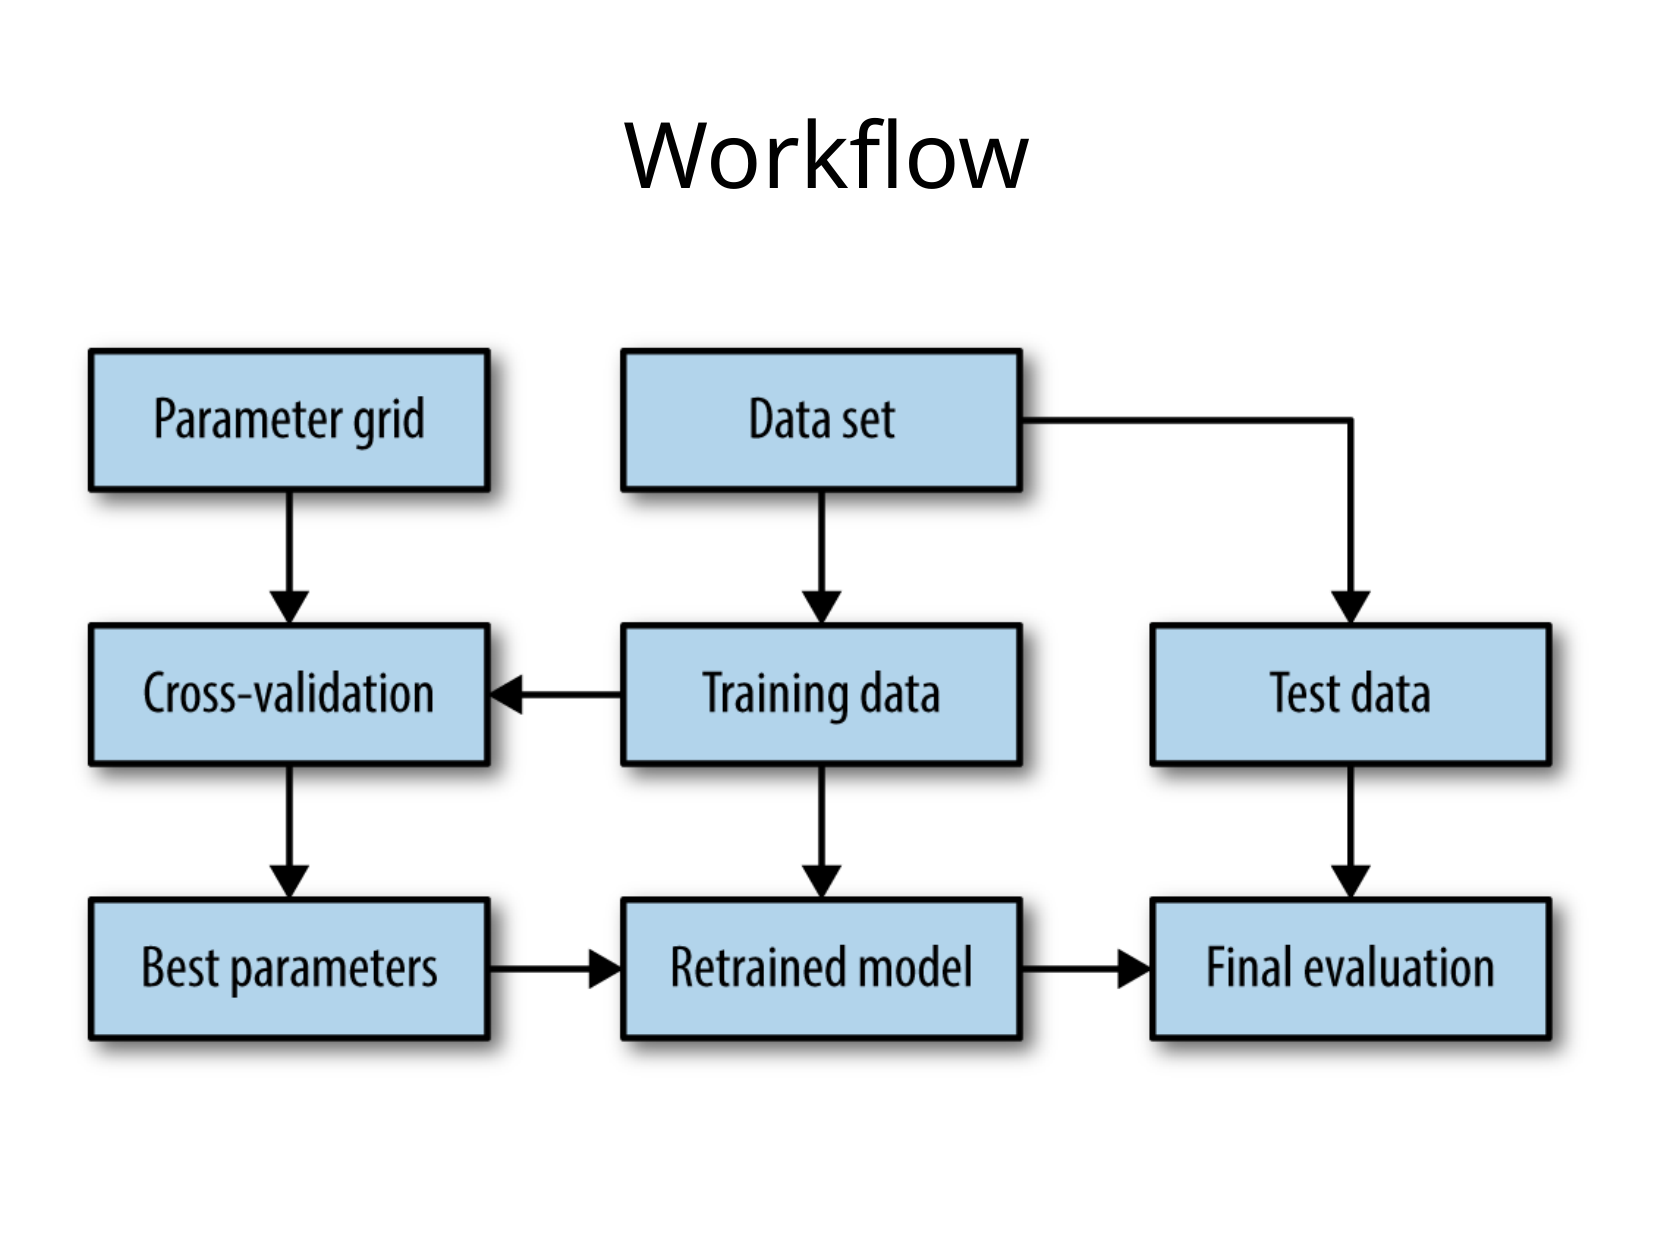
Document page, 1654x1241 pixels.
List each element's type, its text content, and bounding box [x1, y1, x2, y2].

picture [69, 329, 1591, 1081]
title Workflow [82, 49, 1571, 257]
